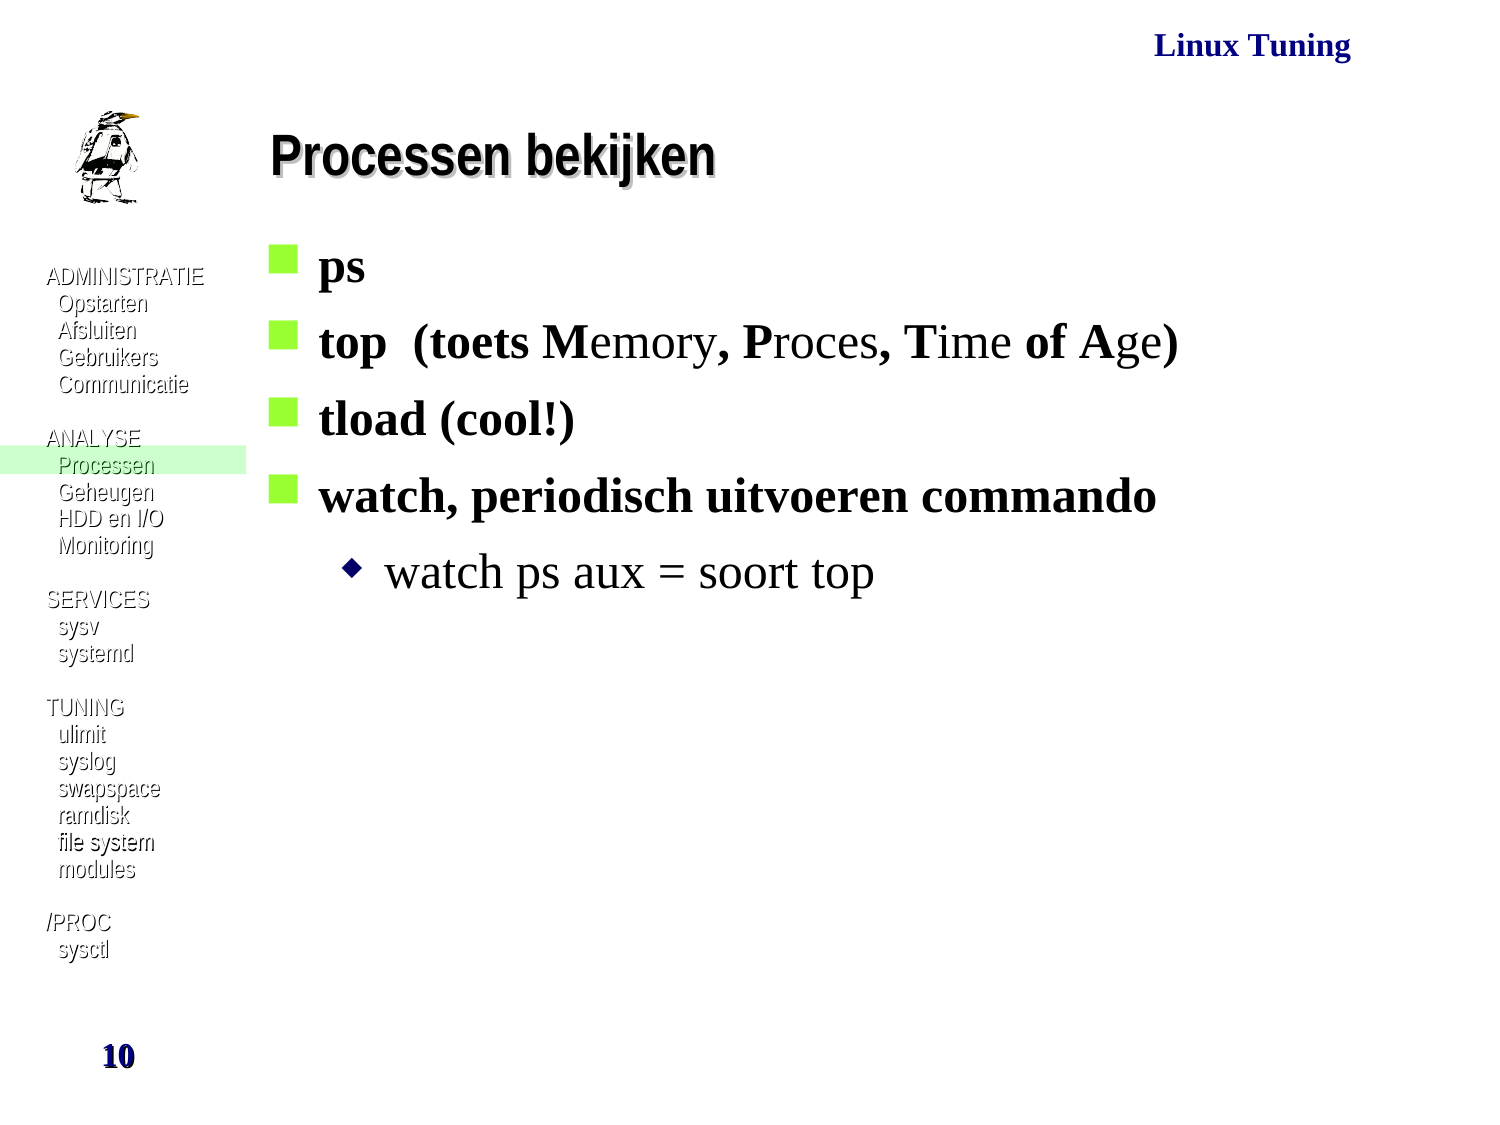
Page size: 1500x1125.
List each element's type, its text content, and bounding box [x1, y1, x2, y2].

title Processen bekijken [270, 41, 1500, 250]
picture [57, 105, 143, 206]
list ps top (toets Memory, Proces, Time of Age) tload (cool!) watch, periodisch uitvoeren commando watch ps aux = soort top [264, 229, 1486, 882]
text_box [0, 445, 247, 475]
